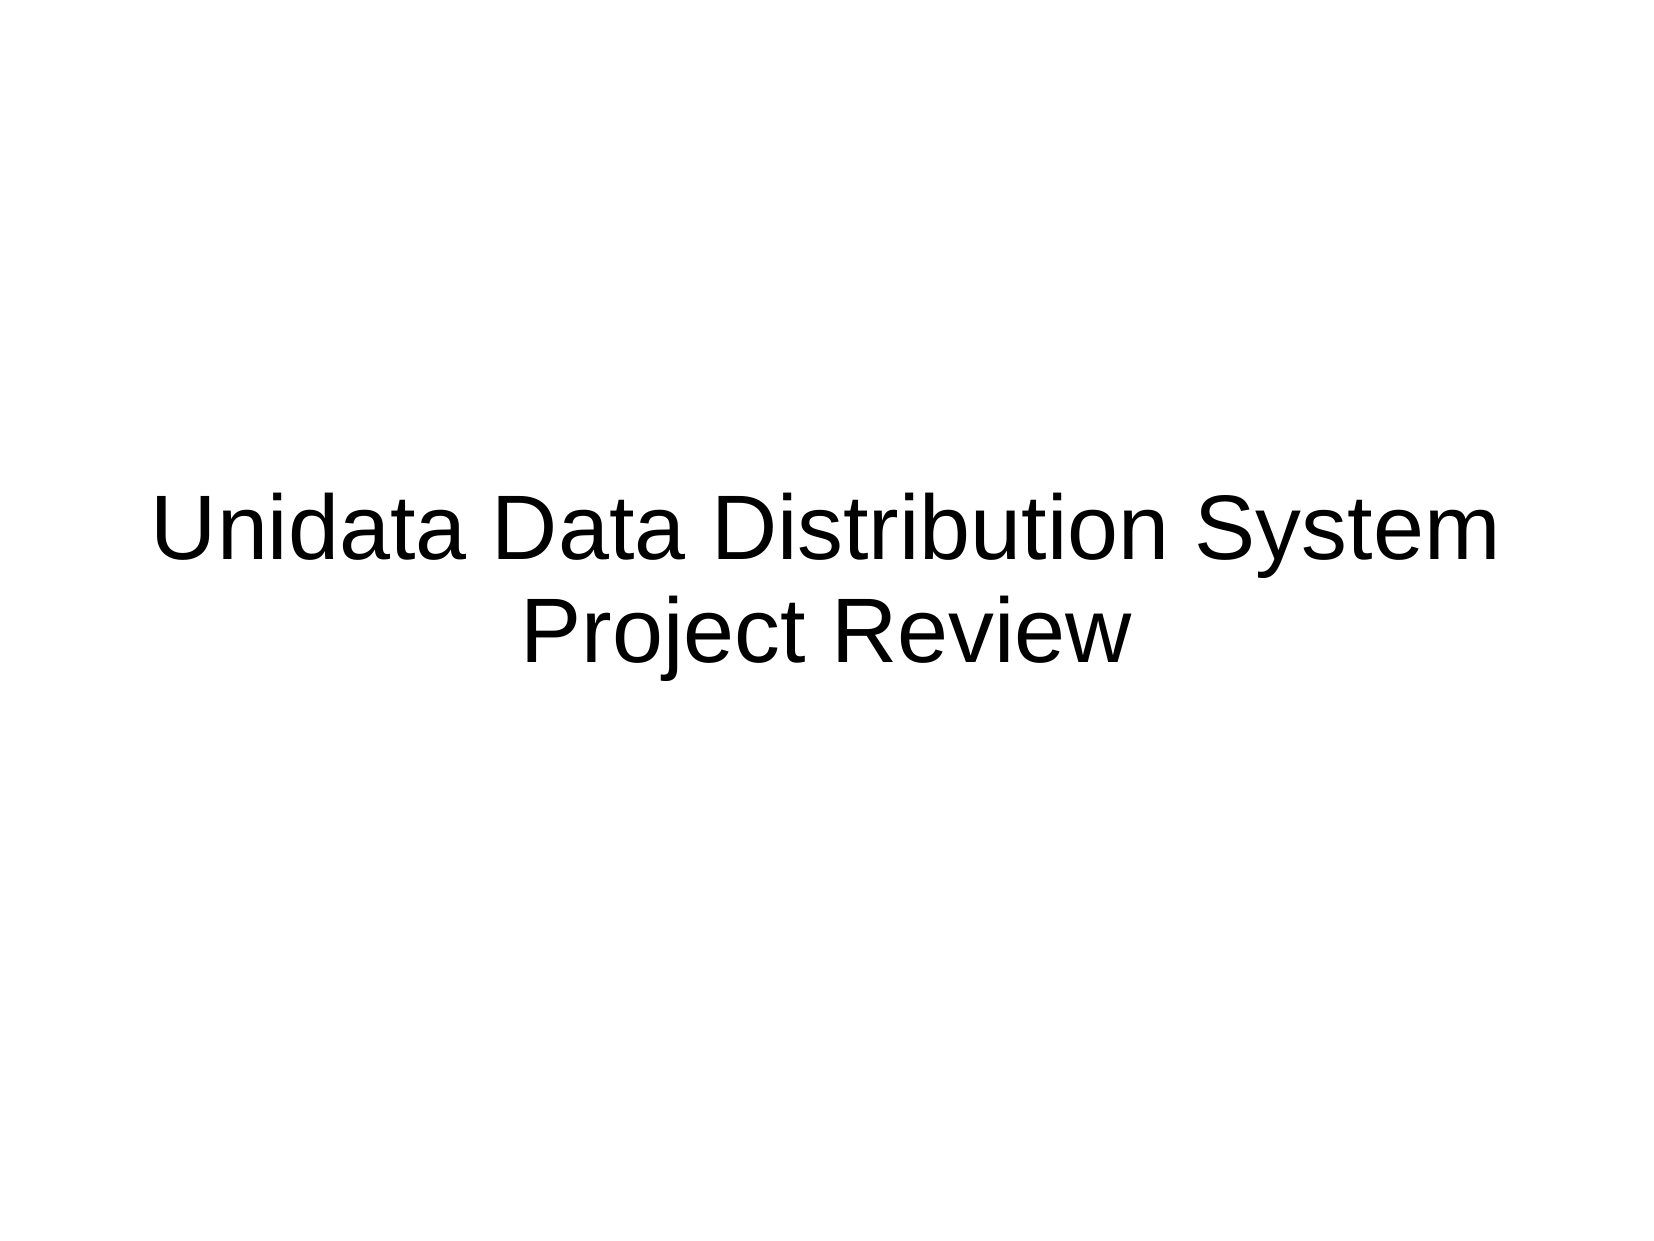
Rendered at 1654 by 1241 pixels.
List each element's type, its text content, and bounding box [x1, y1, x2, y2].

title Unidata Data Distribution System Project Review [82, 49, 1571, 1109]
